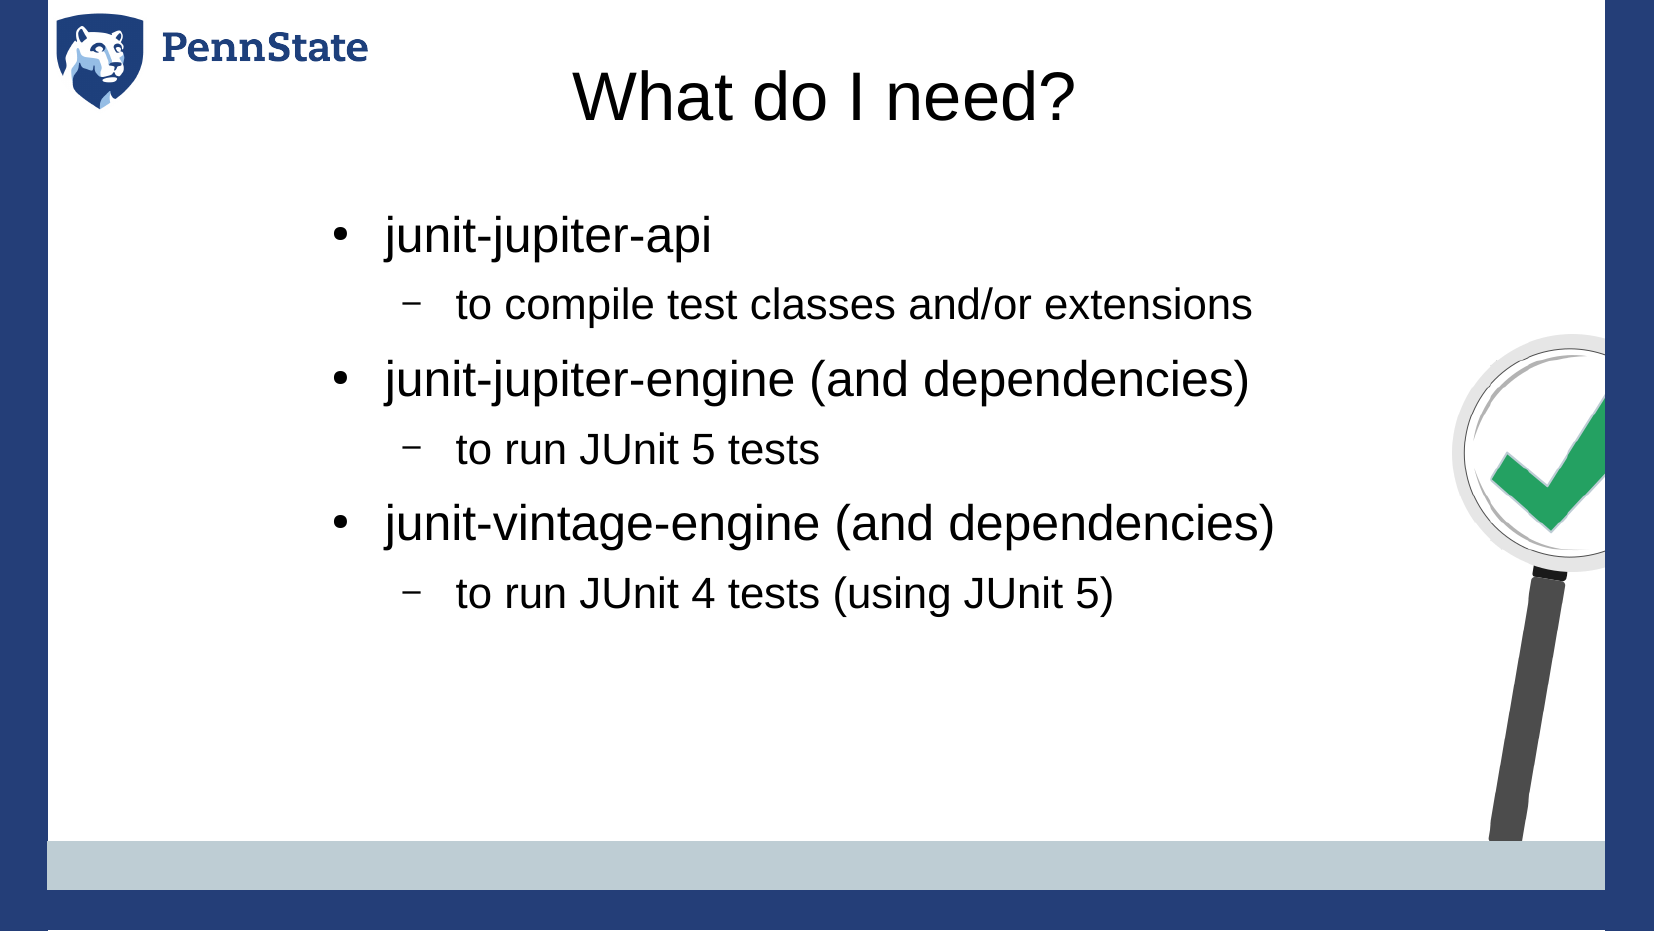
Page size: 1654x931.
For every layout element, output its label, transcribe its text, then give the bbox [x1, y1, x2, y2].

picture [48, 0, 411, 152]
picture [1452, 334, 1605, 841]
list junit-jupiter-api to compile test classes and/or extensions junit-jupiter-engine (and dependencies) to run JUnit 5 tests junit-vintage-engine (and dependencies) to run JUnit 4 tests (using JUnit 5) [313, 206, 1340, 717]
title What do I need? [60, 19, 1591, 175]
